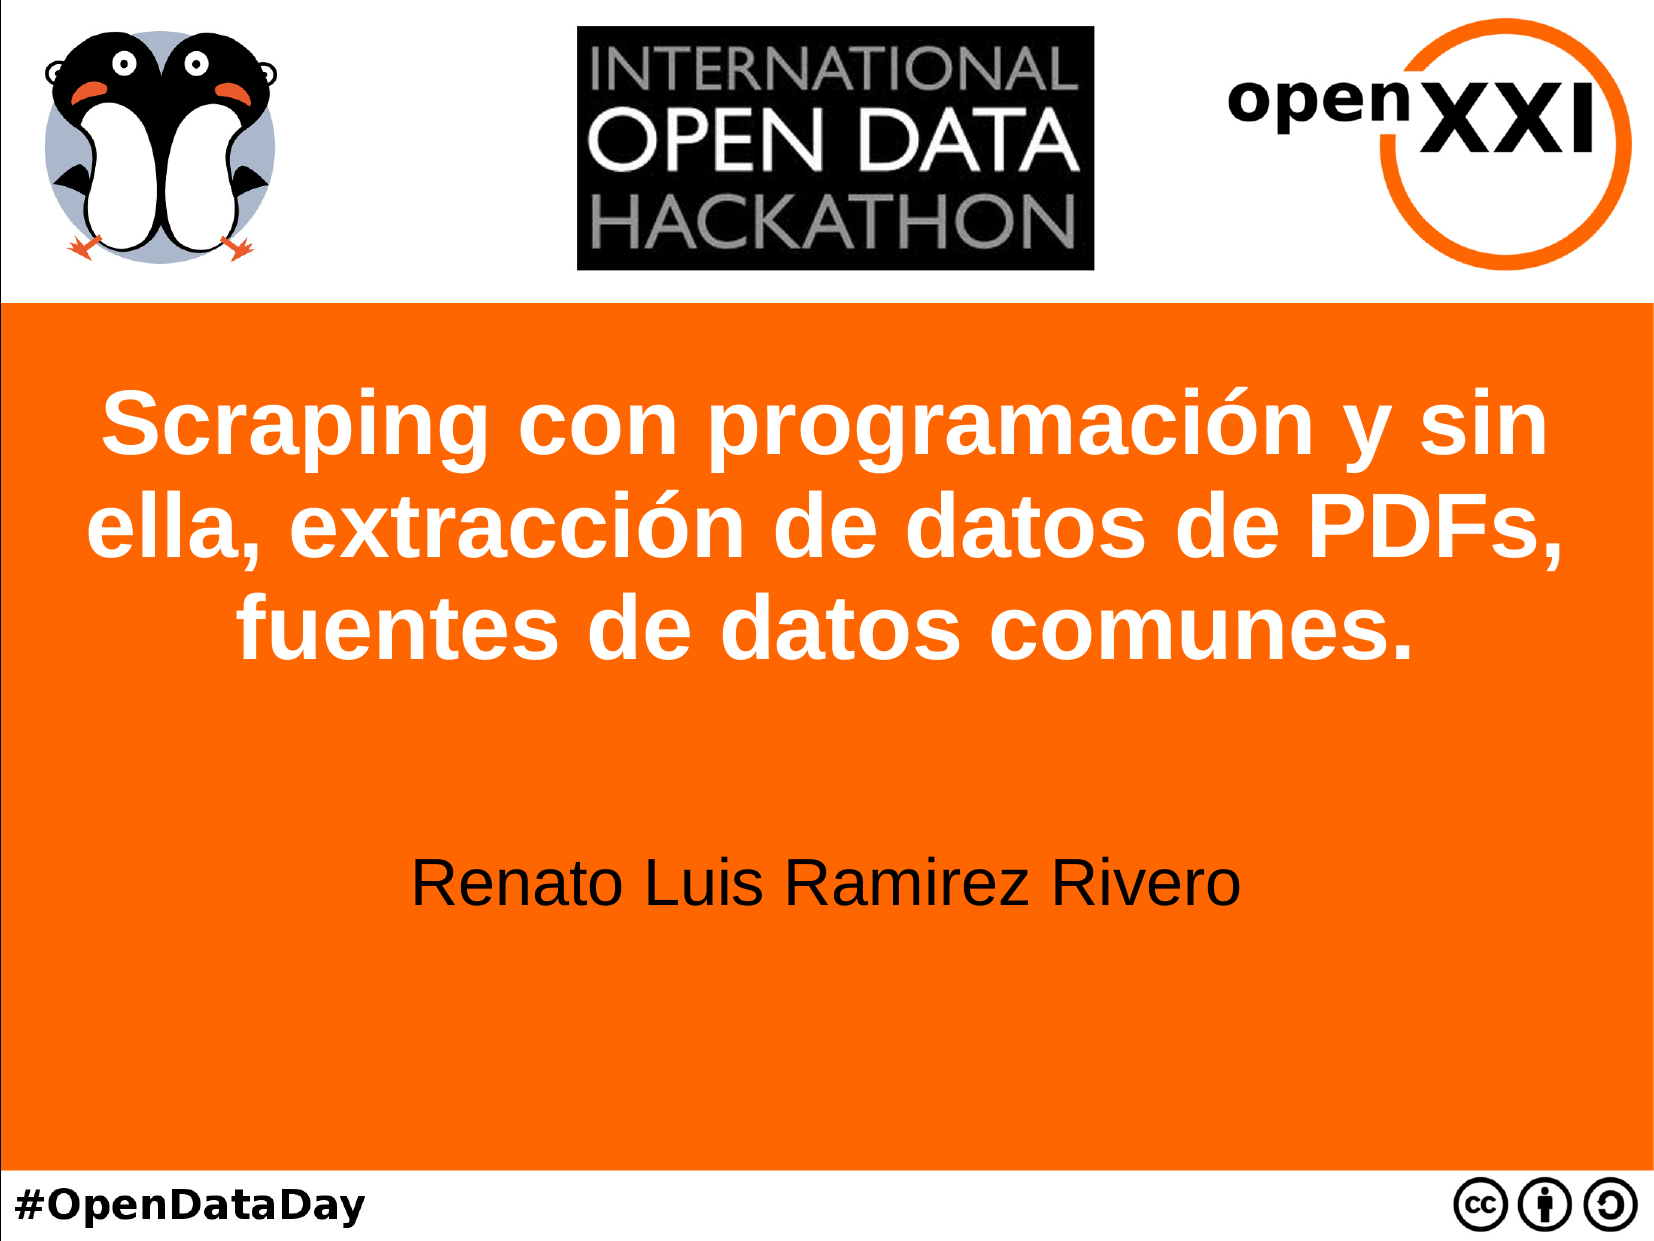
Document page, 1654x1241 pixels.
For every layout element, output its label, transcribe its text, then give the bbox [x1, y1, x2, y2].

picture [0, 0, 1654, 1241]
title Scraping con programación y sin ella, extracción de datos de PDFs, fuentes de datos comunes. [82, 330, 1571, 721]
subtitle Renato Luis Ramirez Rivero [82, 755, 1571, 1010]
